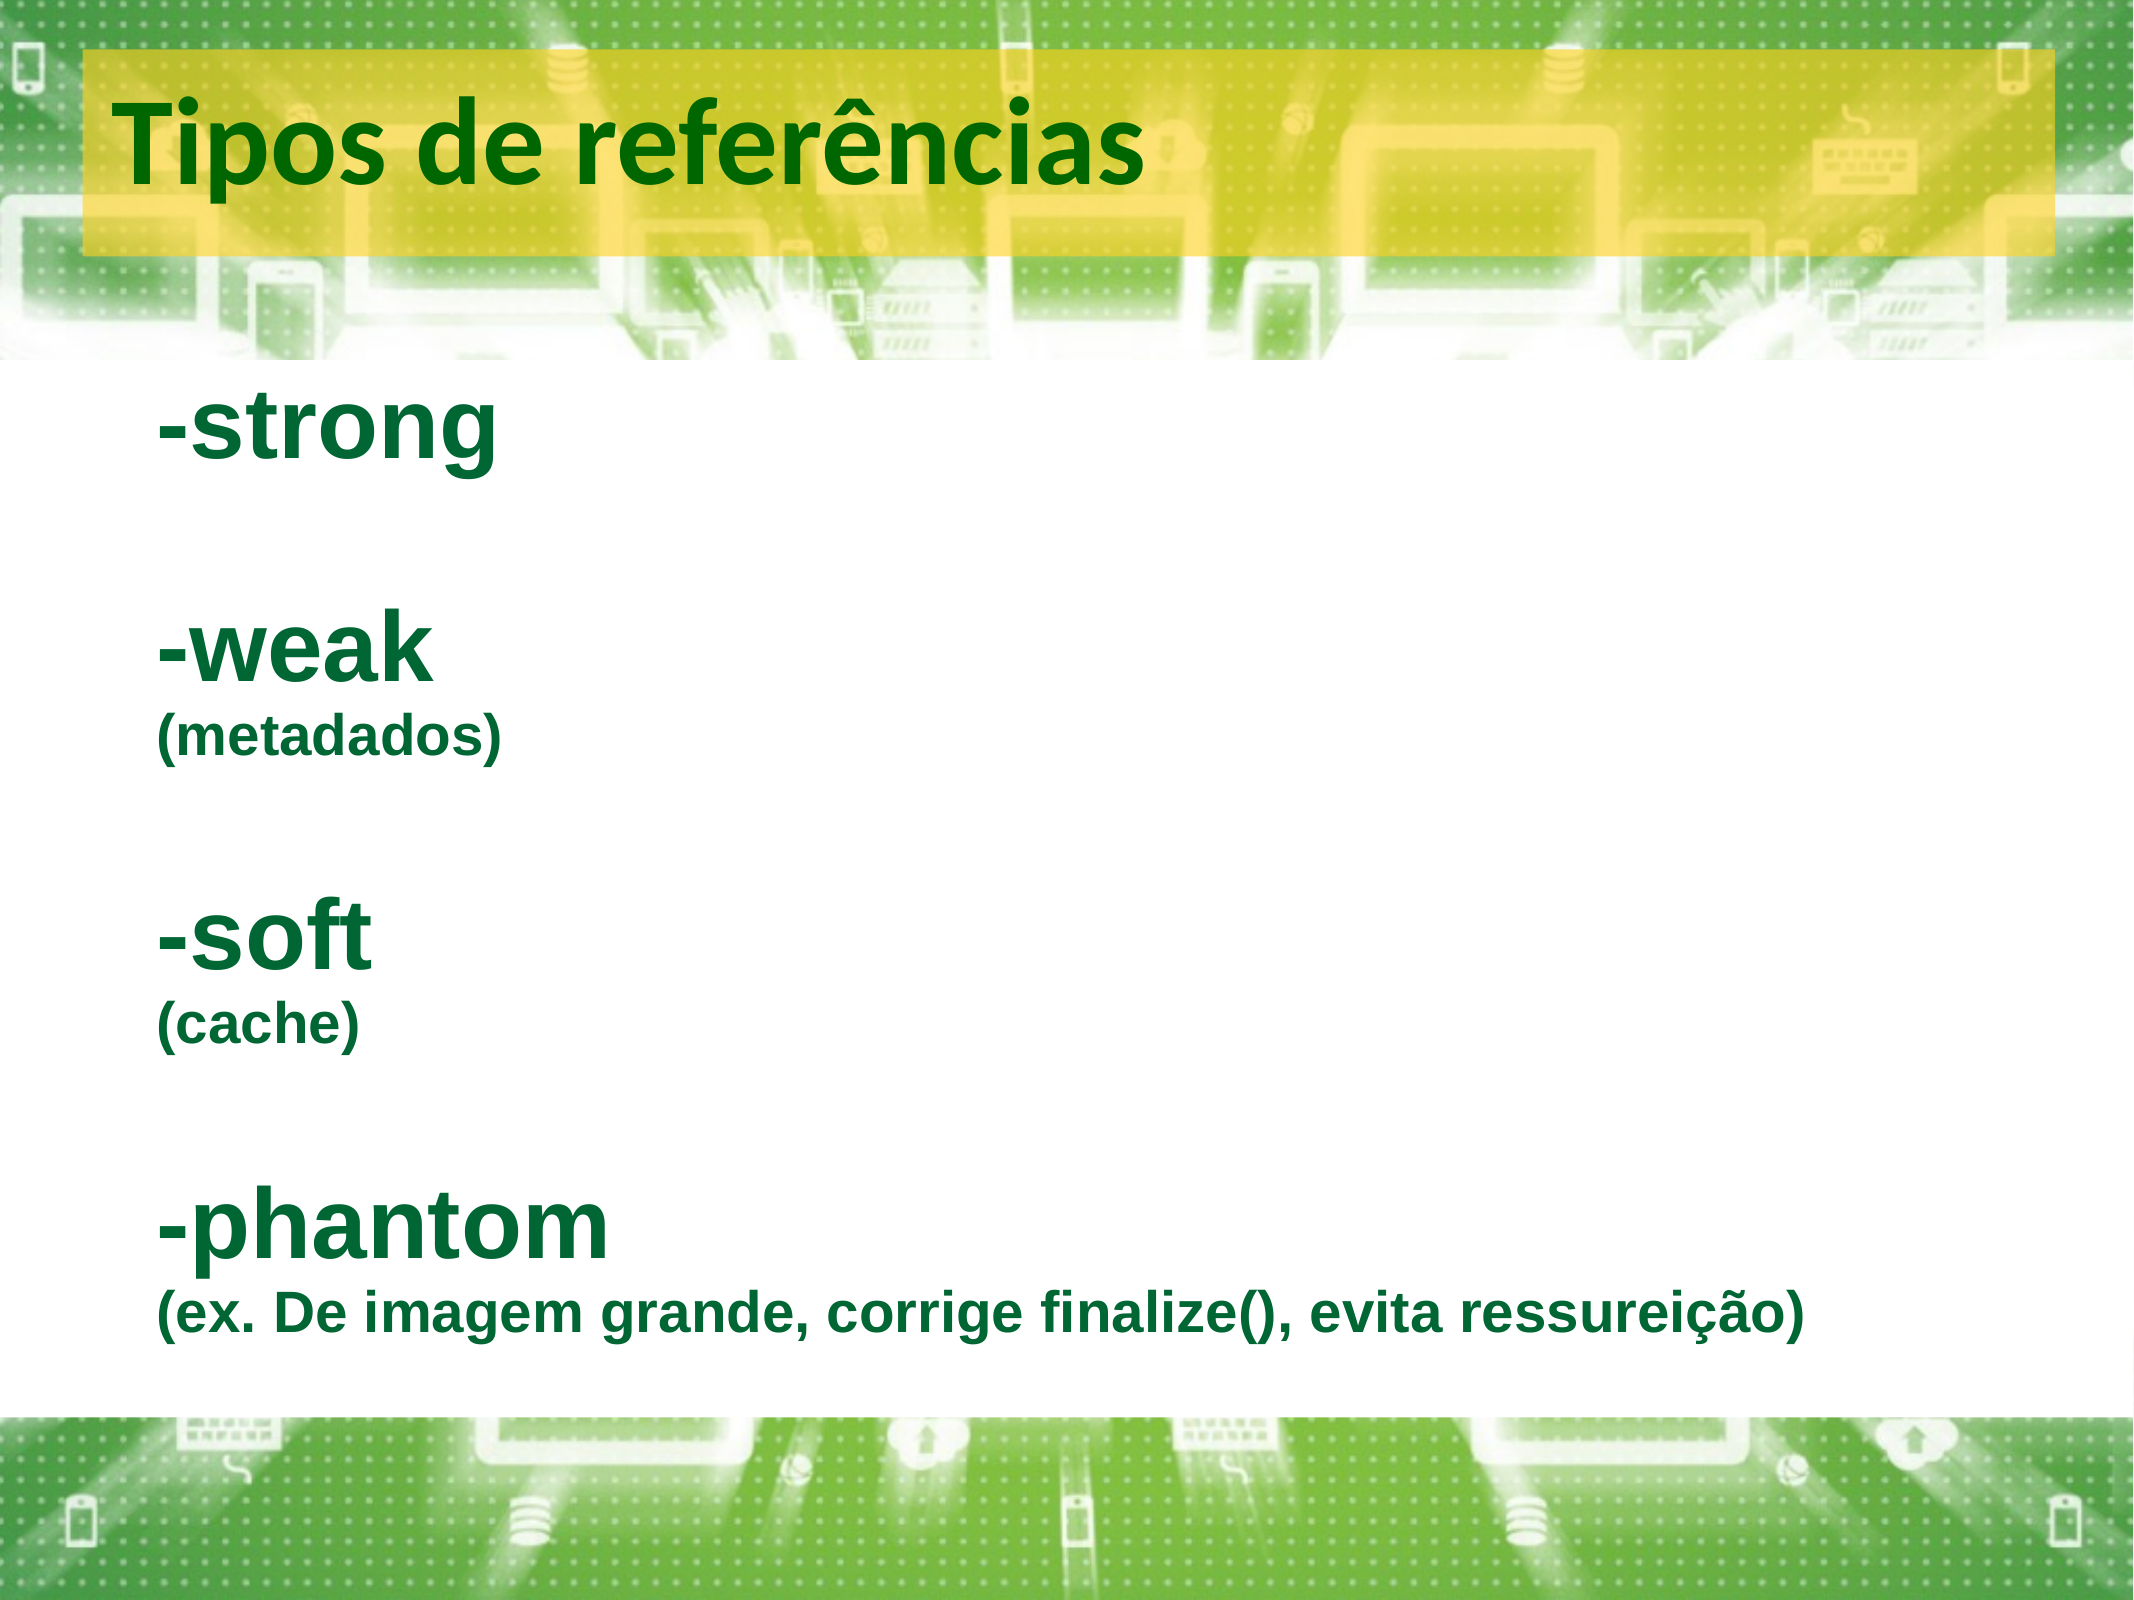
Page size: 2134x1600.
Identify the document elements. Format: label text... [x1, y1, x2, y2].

picture [0, 0, 2134, 360]
text_box -strong -weak (metadados) -soft (cache) -phantom (ex. De imagem grande, corrige finalize(), evita ressureição) [0, 360, 2134, 1418]
picture [0, 1418, 2134, 1600]
title Tipos de referências [82, 49, 2056, 257]
